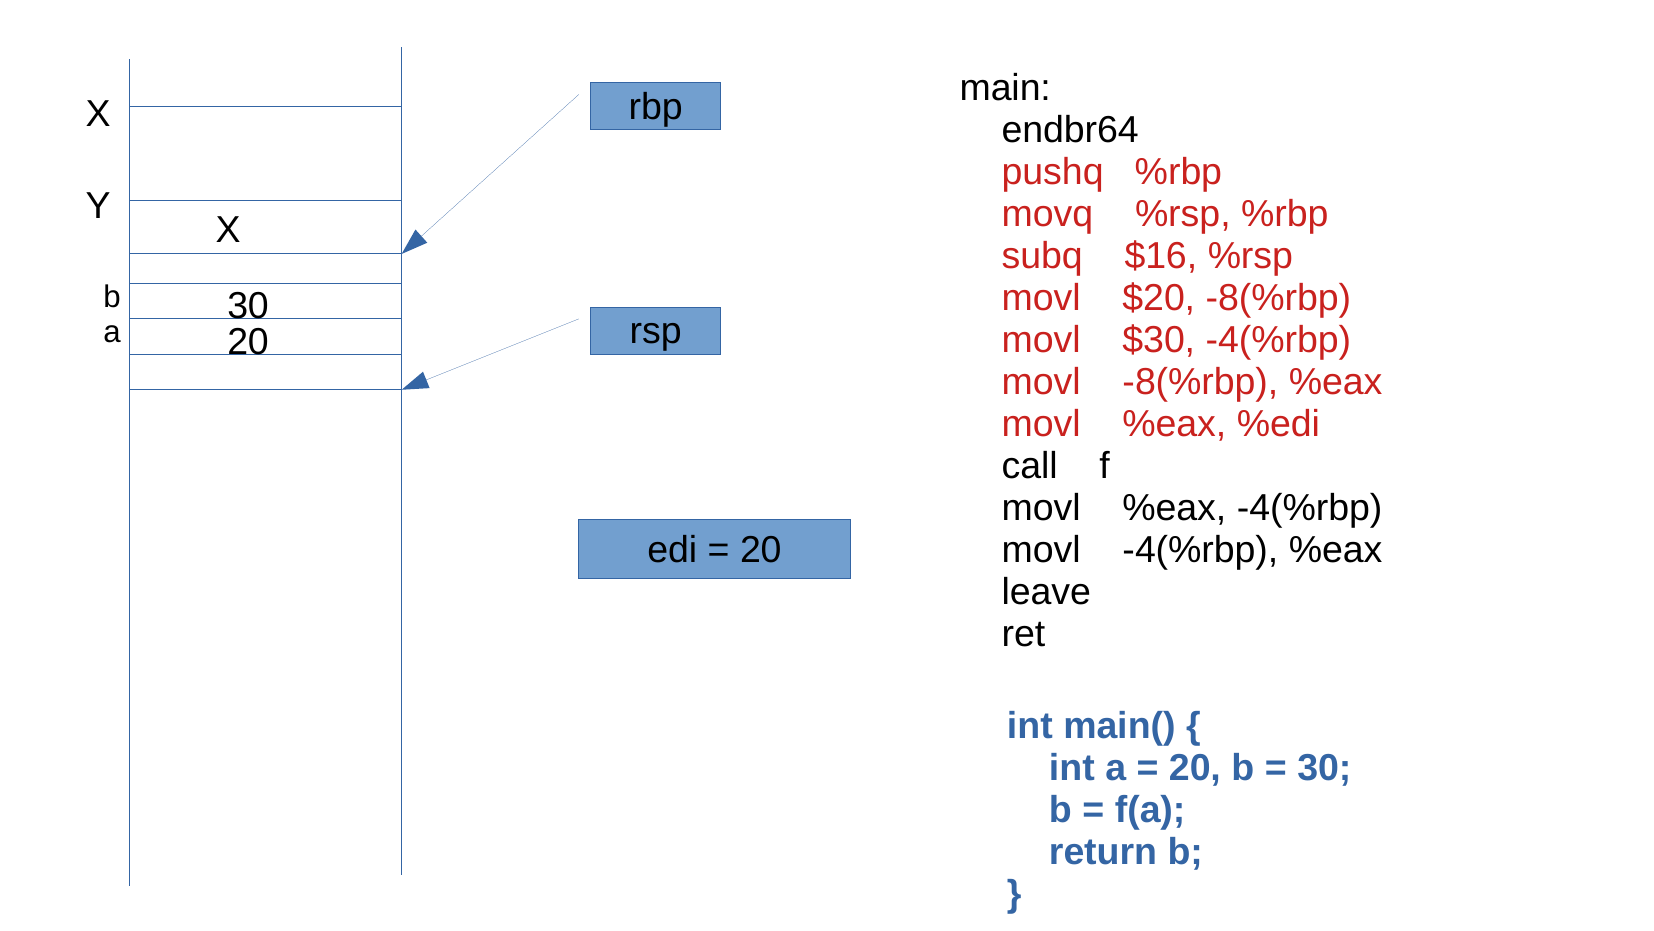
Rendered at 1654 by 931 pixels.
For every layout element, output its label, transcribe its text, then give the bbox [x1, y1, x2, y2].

text_box rbp [590, 82, 721, 130]
text_box 20 [212, 335, 296, 370]
text_box X [70, 84, 190, 142]
text_box X [200, 200, 319, 253]
text_box int main() { int a = 20, b = 30; b = f(a); return b; } [992, 696, 1446, 922]
text_box Y [70, 177, 190, 234]
text_box b a [88, 271, 148, 356]
text_box main: endbr64 pushq %rbp movq %rsp, %rbp subq $16, %rsp movl $20, -8(%rbp) movl $30, -4(%rbp) movl -8(%rbp), %eax movl %eax, %edi call f movl %eax, -4(%rbp) movl -4(%rbp), %eax leave ret [944, 59, 1607, 662]
text_box edi = 20 [578, 519, 851, 579]
text_box rsp [590, 307, 721, 355]
text_box 30 [212, 277, 296, 335]
text_box X [200, 254, 319, 258]
